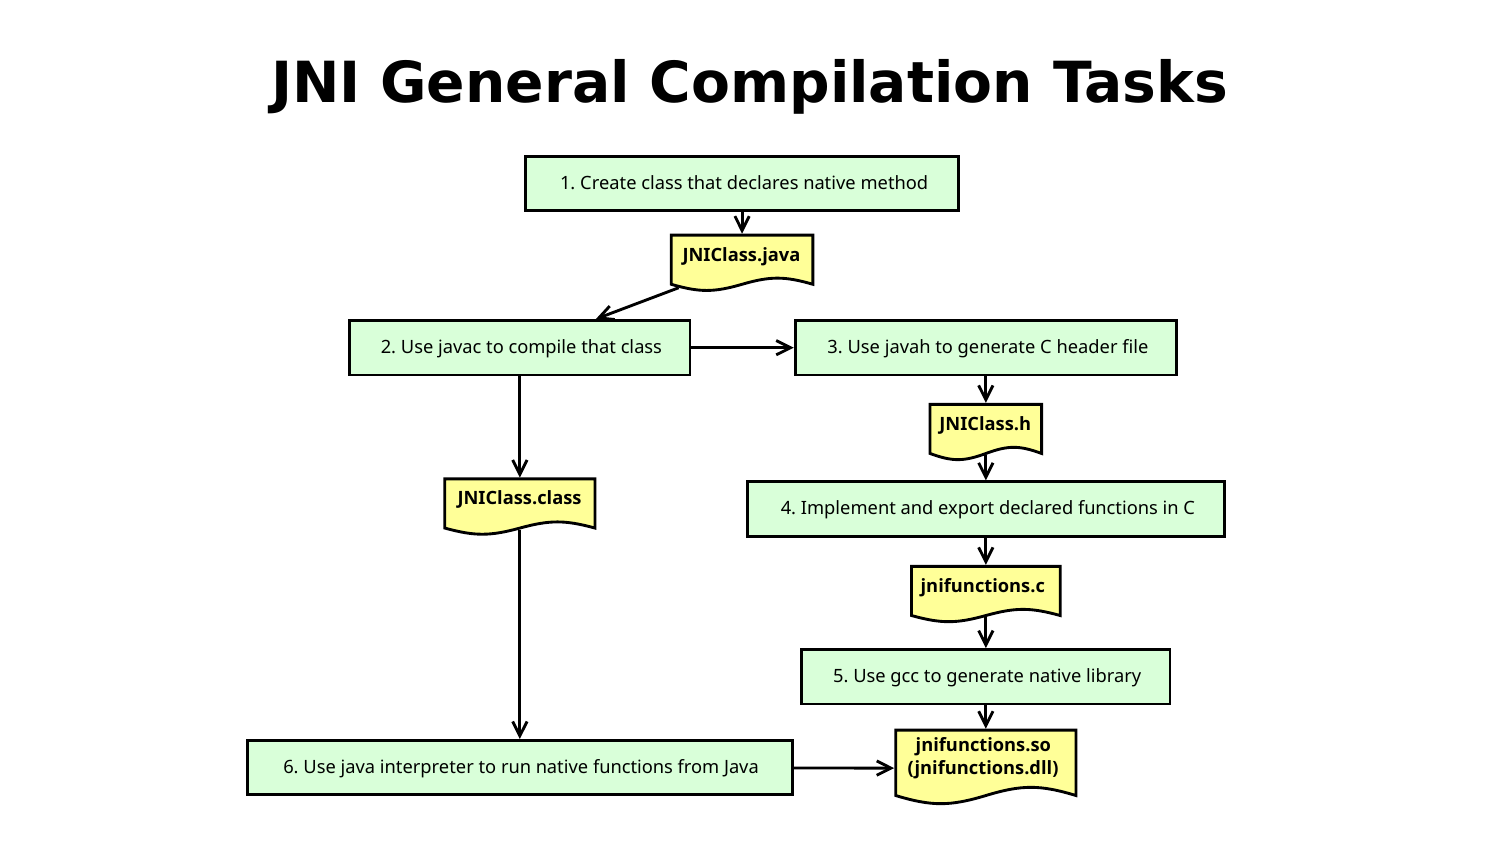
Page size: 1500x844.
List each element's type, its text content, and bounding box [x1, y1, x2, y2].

picture [74, 154, 1395, 805]
title JNI General Compilation Tasks [75, 33, 1425, 133]
